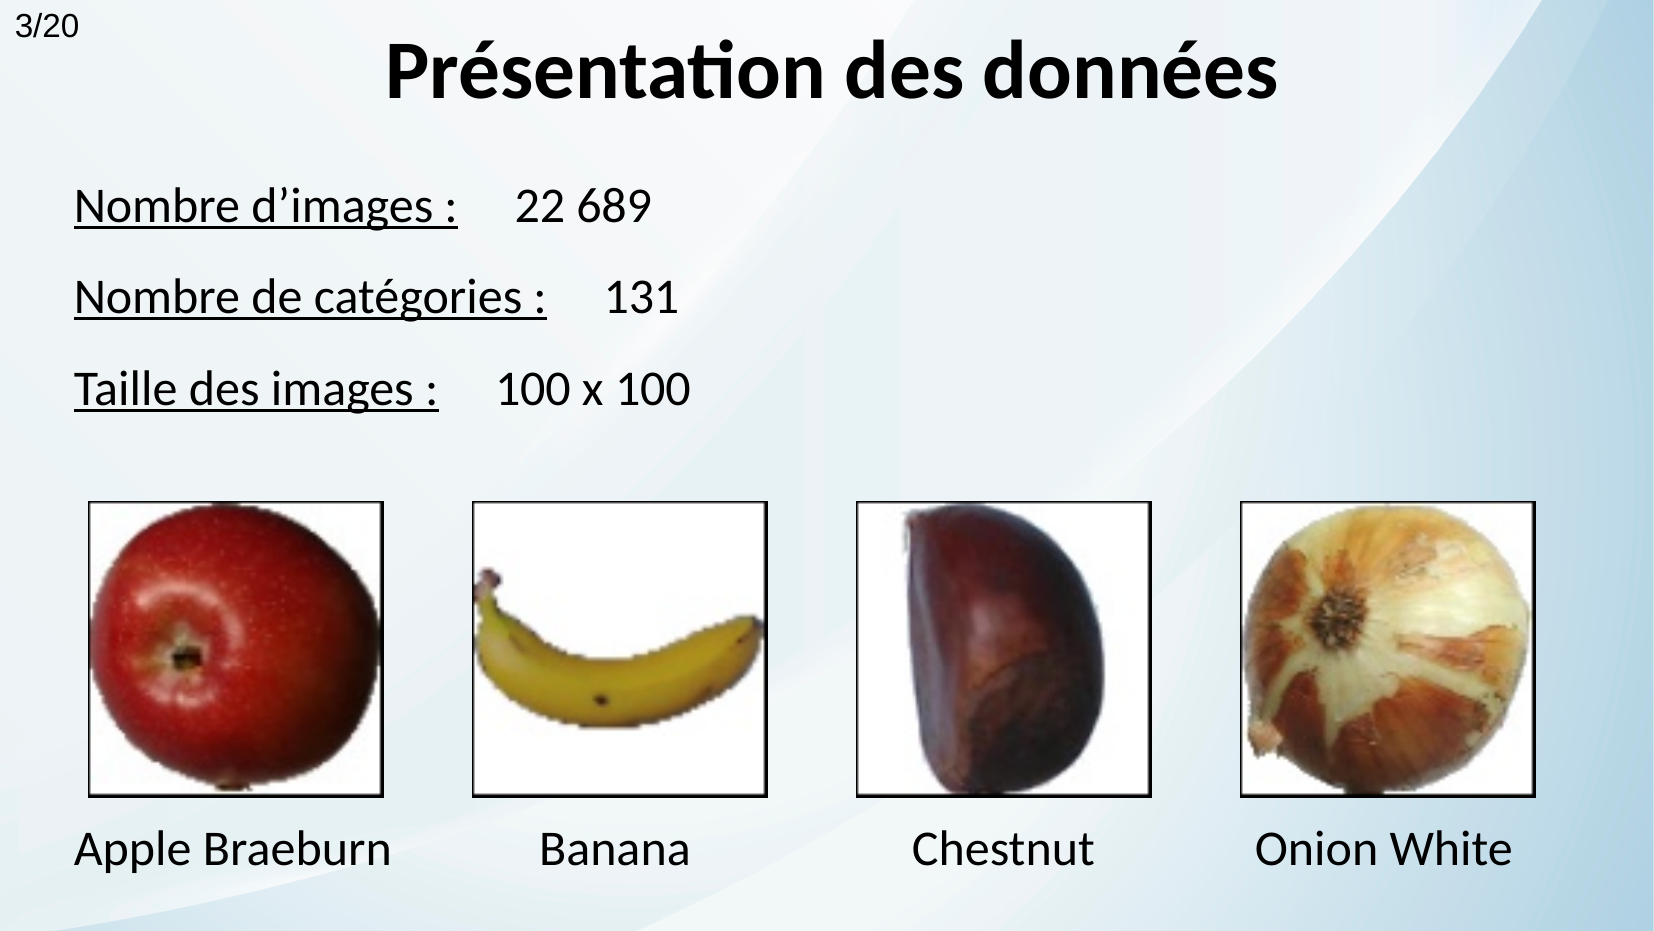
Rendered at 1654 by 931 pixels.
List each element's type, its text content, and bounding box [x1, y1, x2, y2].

text_box 3/20 [0, 0, 88, 60]
text_box Nombre d’images : 22 689 Nombre de catégories : 131 Taille des images : 100 x 100 [59, 177, 739, 443]
text_box Apple Braeburn [59, 820, 414, 886]
picture [0, 0, 1654, 931]
title Présentation des données [88, 0, 1577, 156]
text_box Banana [501, 820, 739, 886]
text_box Onion White [1240, 820, 1536, 886]
text_box Chestnut [885, 820, 1152, 886]
